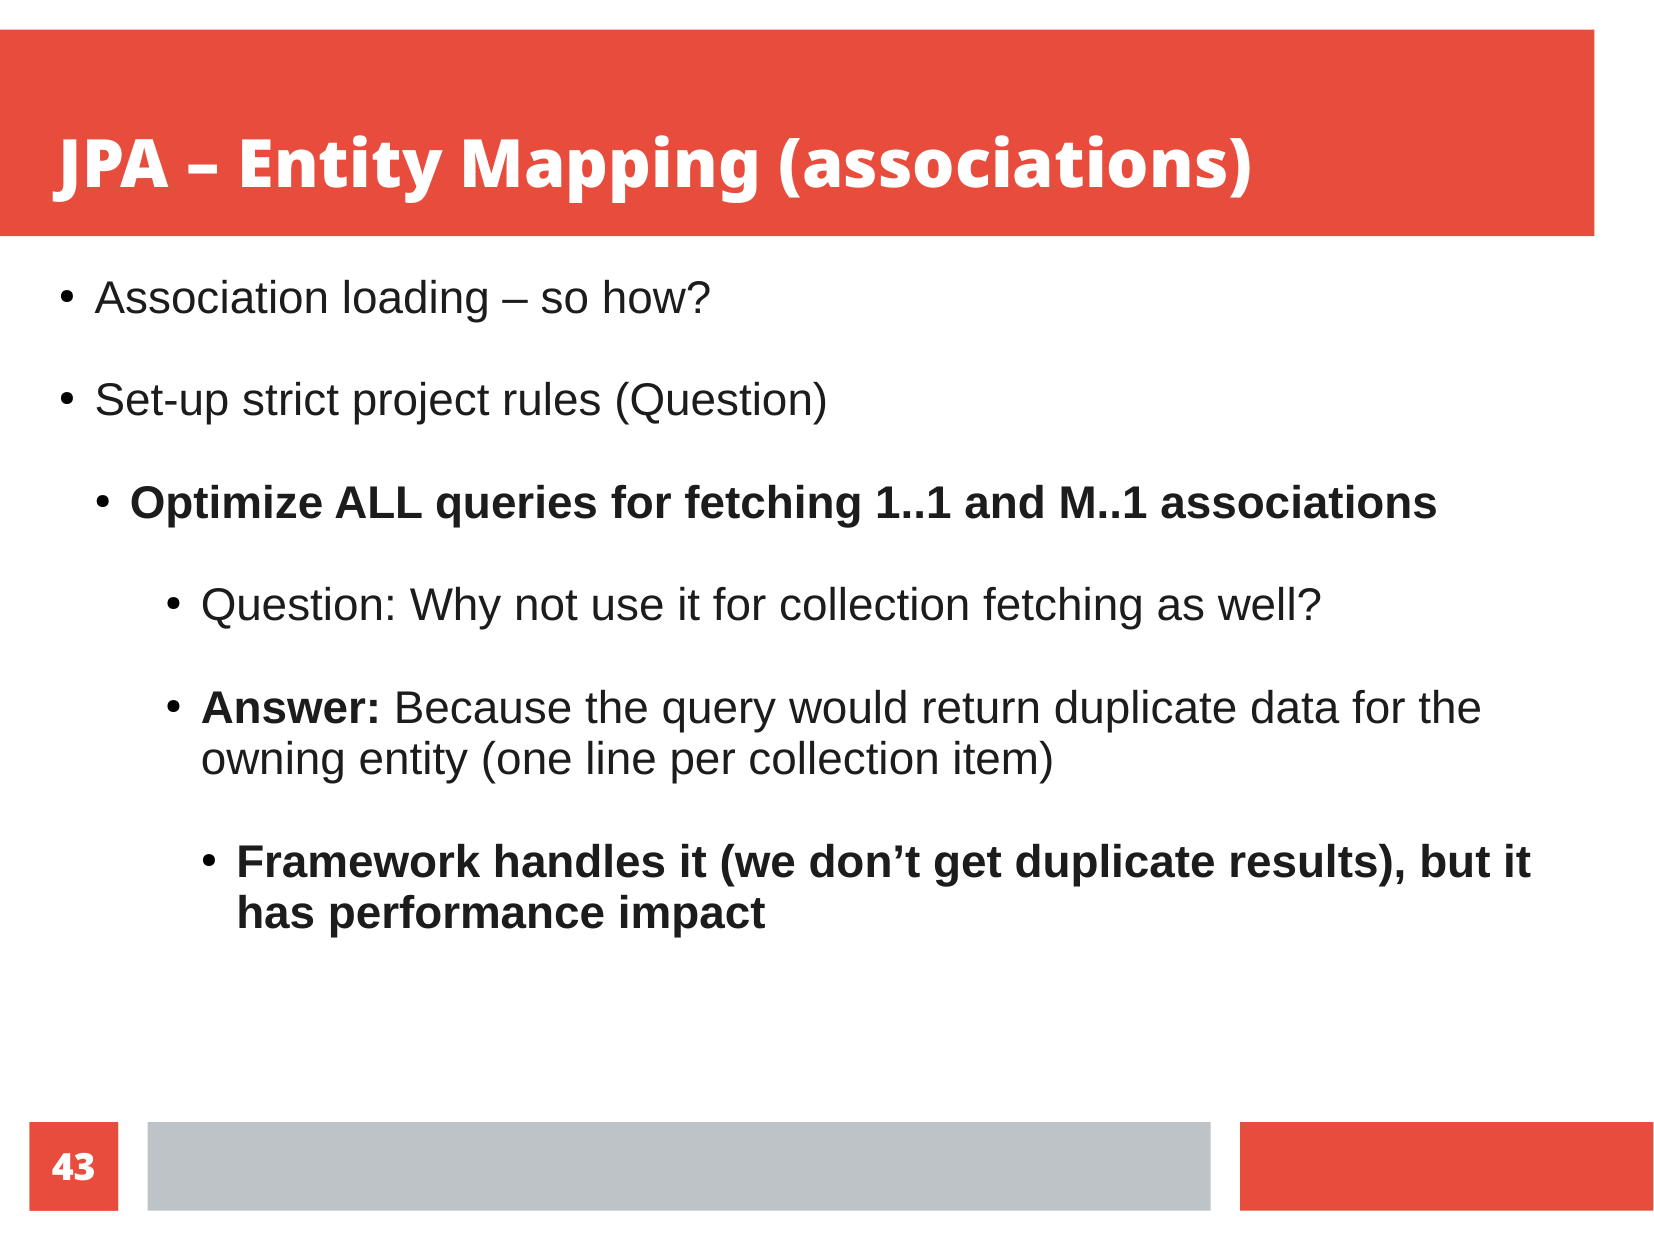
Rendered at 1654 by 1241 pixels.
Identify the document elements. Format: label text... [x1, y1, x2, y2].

title JPA – Entity Mapping (associations) [59, 59, 1595, 207]
subtitle Association loading – so how? Set-up strict project rules (Question) Optimize ALL queries for fetching 1..1 and M..1 associations Question: Why not use it for collection fetching as well? Answer: Because the query would return duplicate data for the owning entity (one line per collection item) Framework handles it (we don’t get duplicate results), but it has performance impact [59, 271, 1595, 1040]
